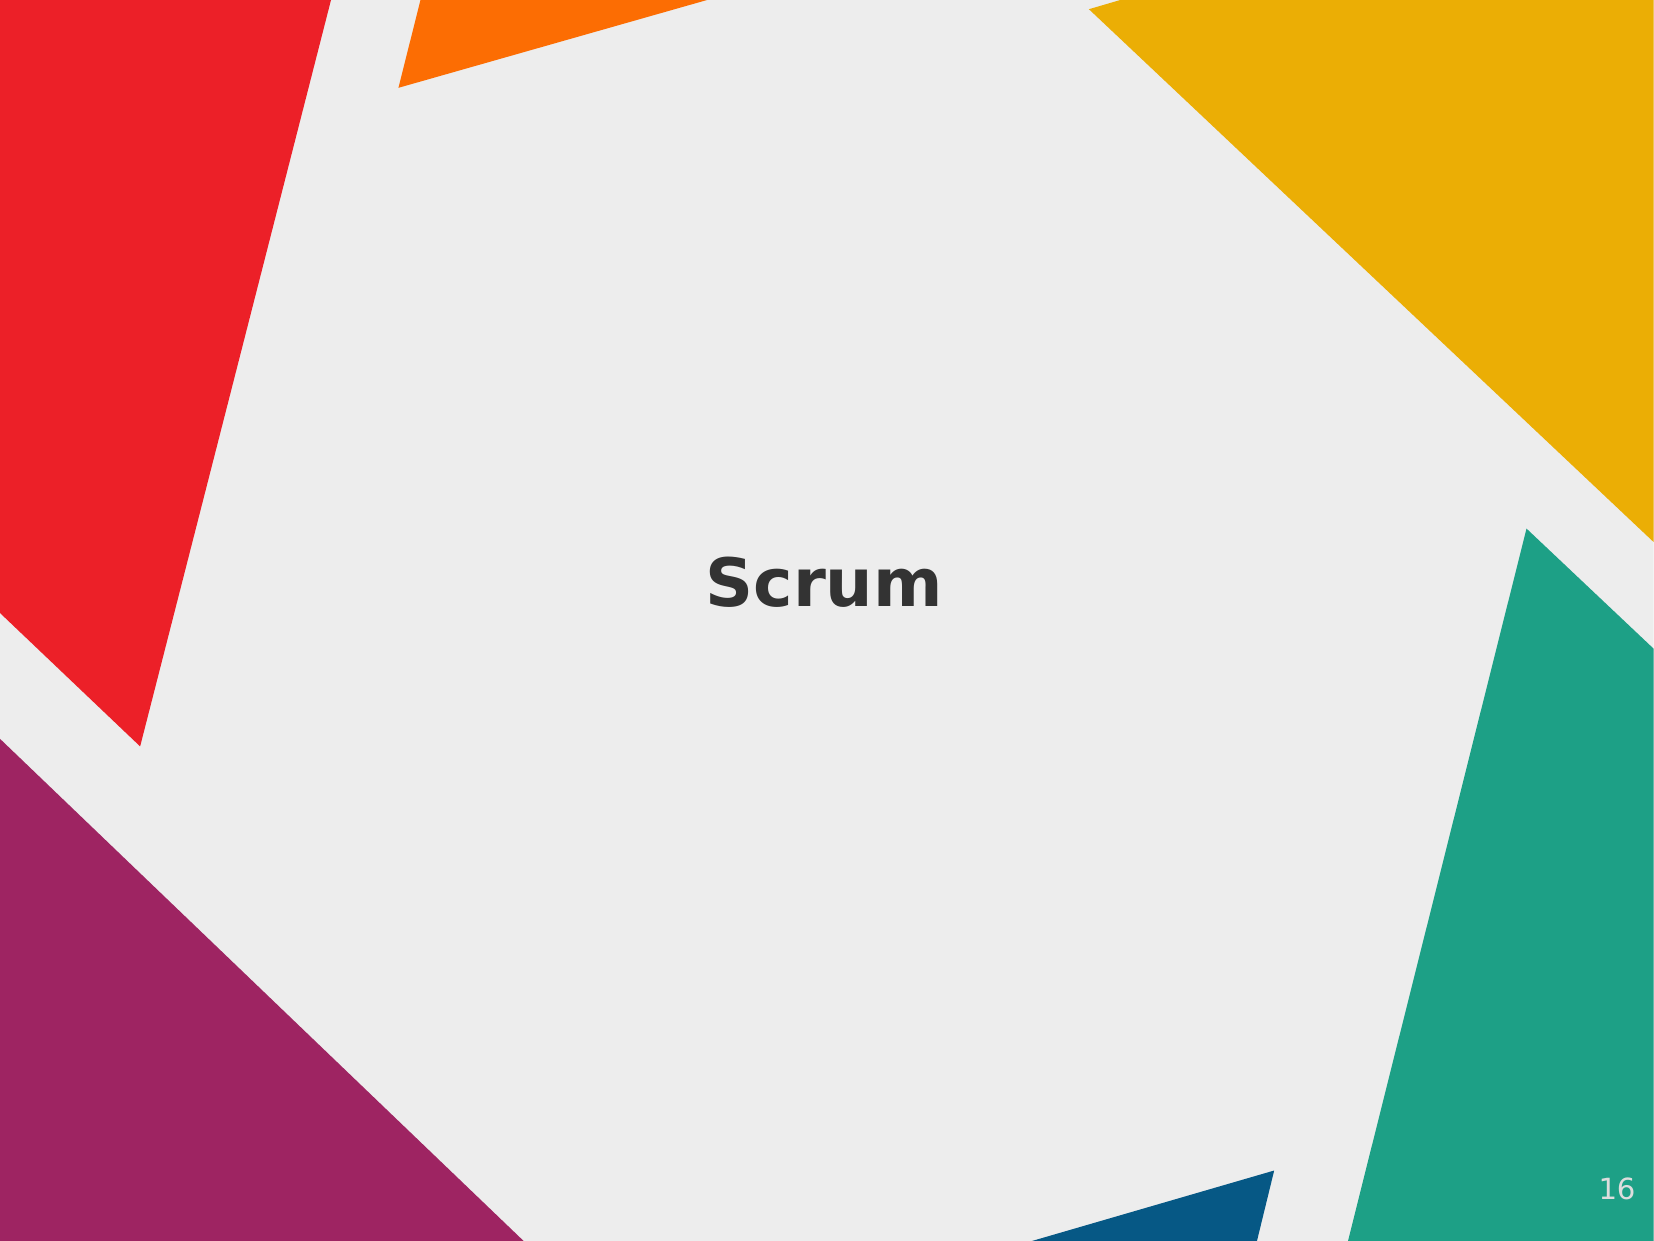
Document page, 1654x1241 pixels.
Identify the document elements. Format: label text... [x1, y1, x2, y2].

title Scrum [283, 480, 1366, 688]
